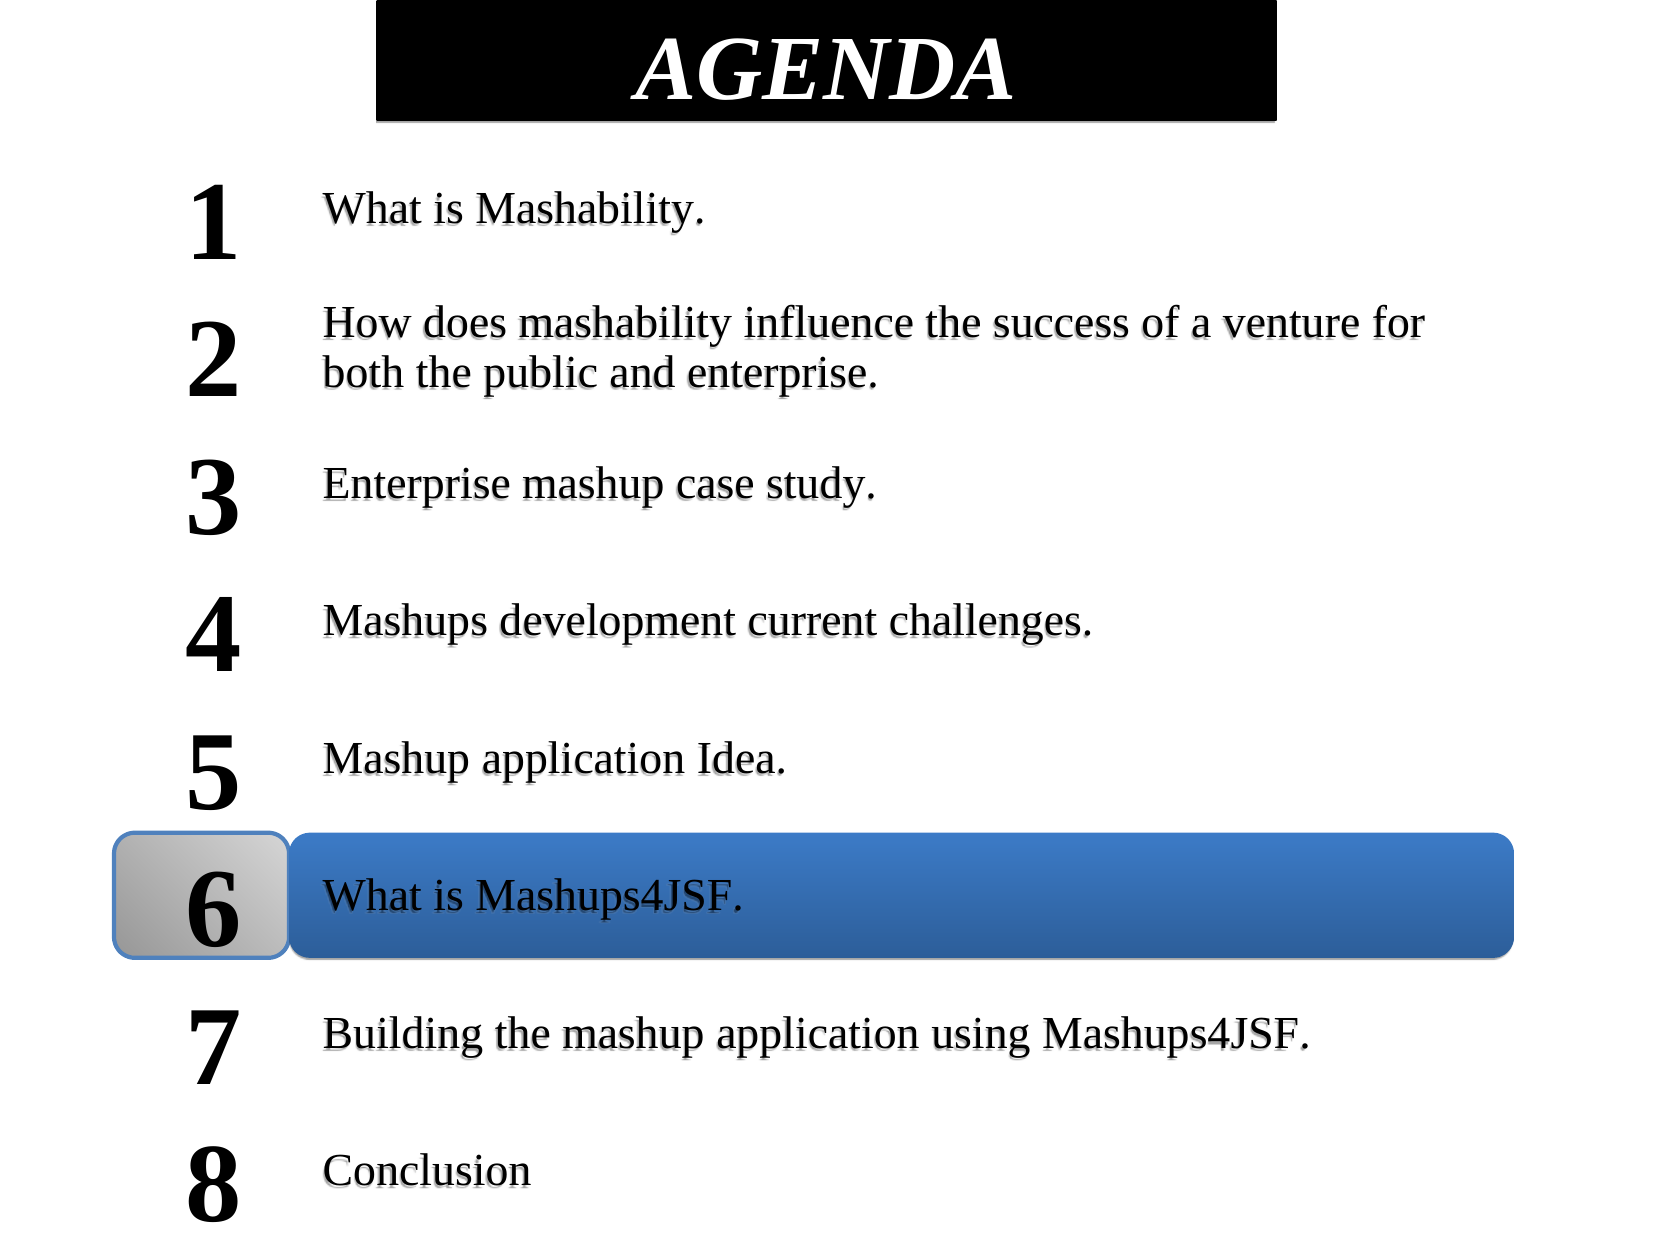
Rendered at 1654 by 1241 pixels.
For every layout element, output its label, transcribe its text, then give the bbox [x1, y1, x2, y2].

text_box How does mashability influence the success of a venture for both the public and enterprise. [302, 282, 1527, 408]
text_box 6 [126, 832, 302, 958]
text_box 2 [126, 282, 302, 408]
text_box 4 [126, 557, 302, 683]
text_box 5 [126, 695, 302, 821]
text_box Enterprise mashup case study. [302, 420, 1527, 546]
text_box 1 [126, 145, 302, 271]
text_box [114, 832, 144, 958]
text_box Mashups development current challenges. [302, 557, 1527, 683]
text_box AGENDA [377, 0, 1277, 120]
text_box Conclusion [302, 1107, 1527, 1233]
text_box [295, 832, 319, 848]
text_box [296, 942, 316, 958]
text_box 7 [126, 970, 302, 1096]
text_box What is Mashups4JSF. [302, 832, 1527, 958]
text_box Mashup application Idea. [302, 695, 1527, 821]
text_box What is Mashability. [302, 145, 1527, 271]
text_box 8 [126, 1107, 302, 1233]
text_box 3 [126, 420, 302, 546]
text_box Building the mashup application using Mashups4JSF. [302, 970, 1527, 1096]
